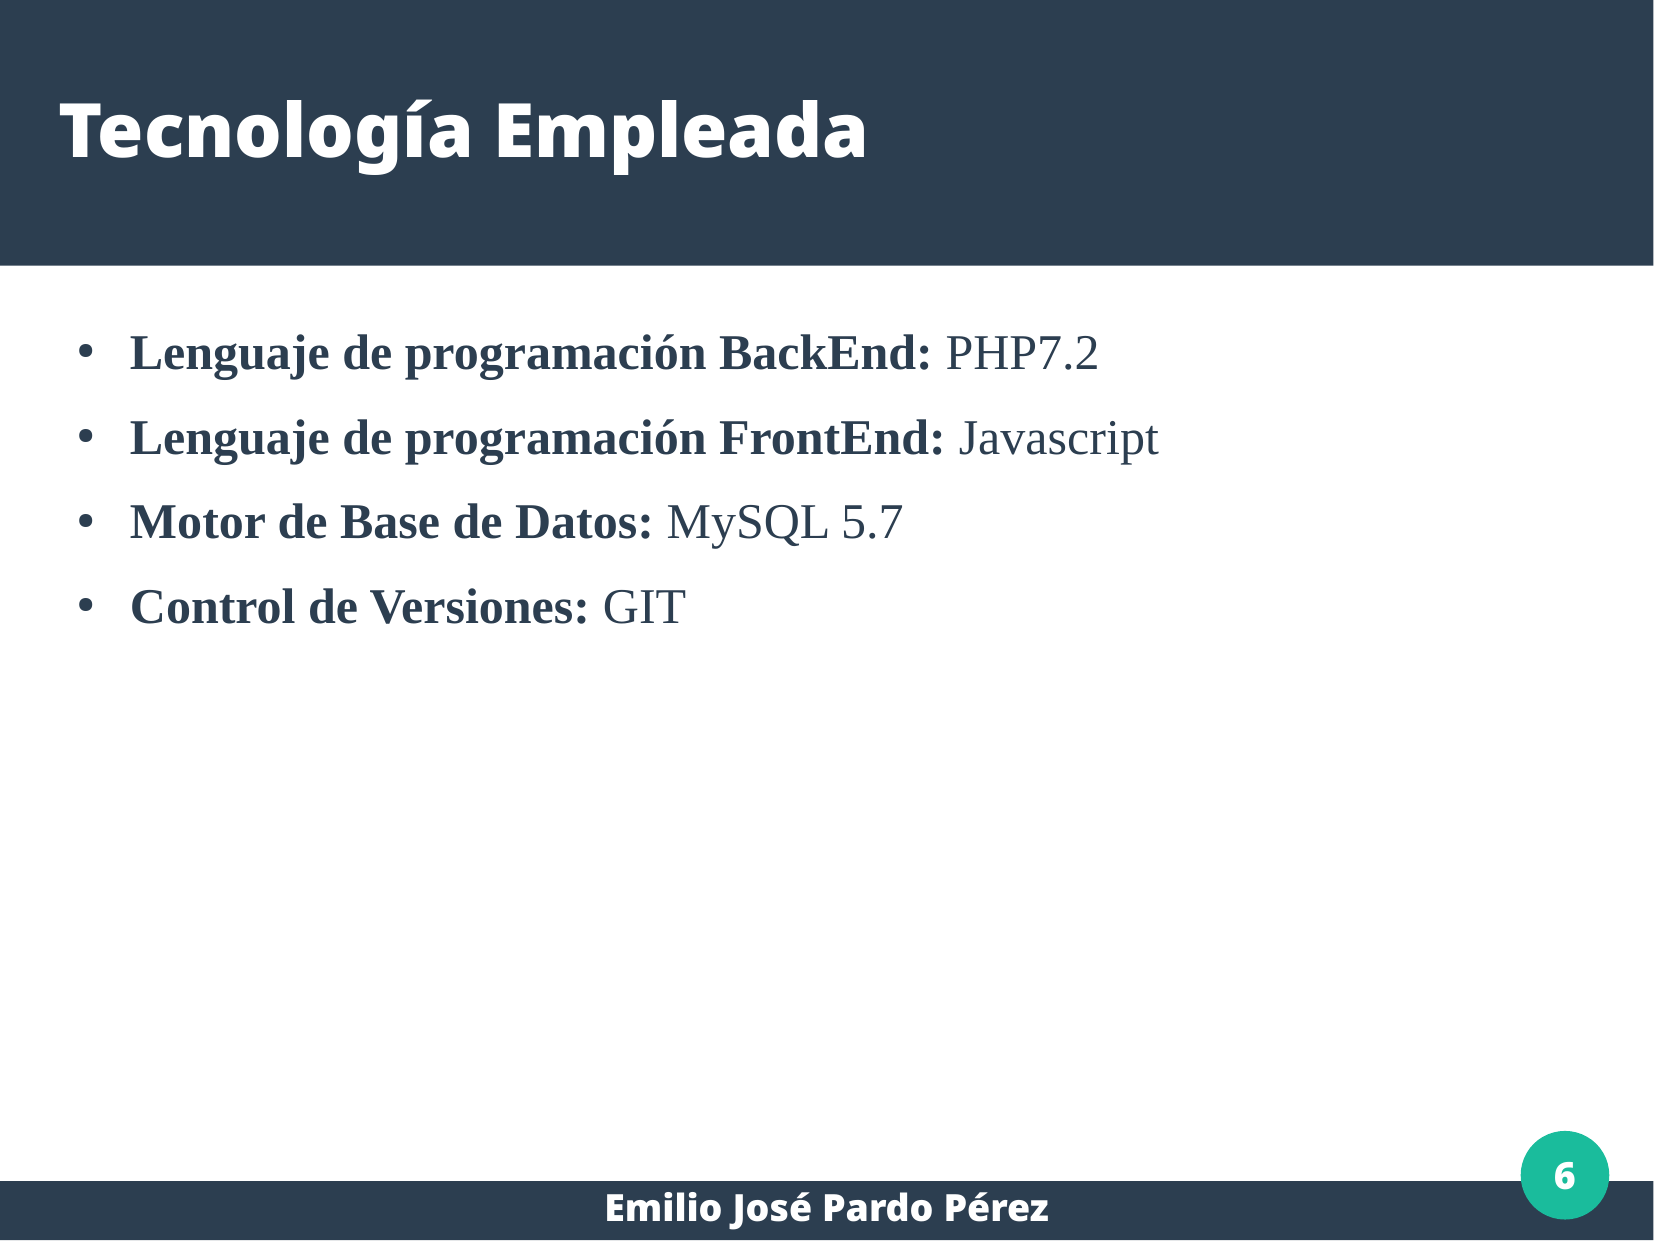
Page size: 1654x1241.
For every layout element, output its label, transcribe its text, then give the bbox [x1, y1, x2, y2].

title Tecnología Empleada [59, 49, 1595, 207]
list Lenguaje de programación BackEnd: PHP7.2 Lenguaje de programación FrontEnd: Javascript Motor de Base de Datos: MySQL 5.7 Control de Versiones: GIT [59, 324, 1595, 1152]
